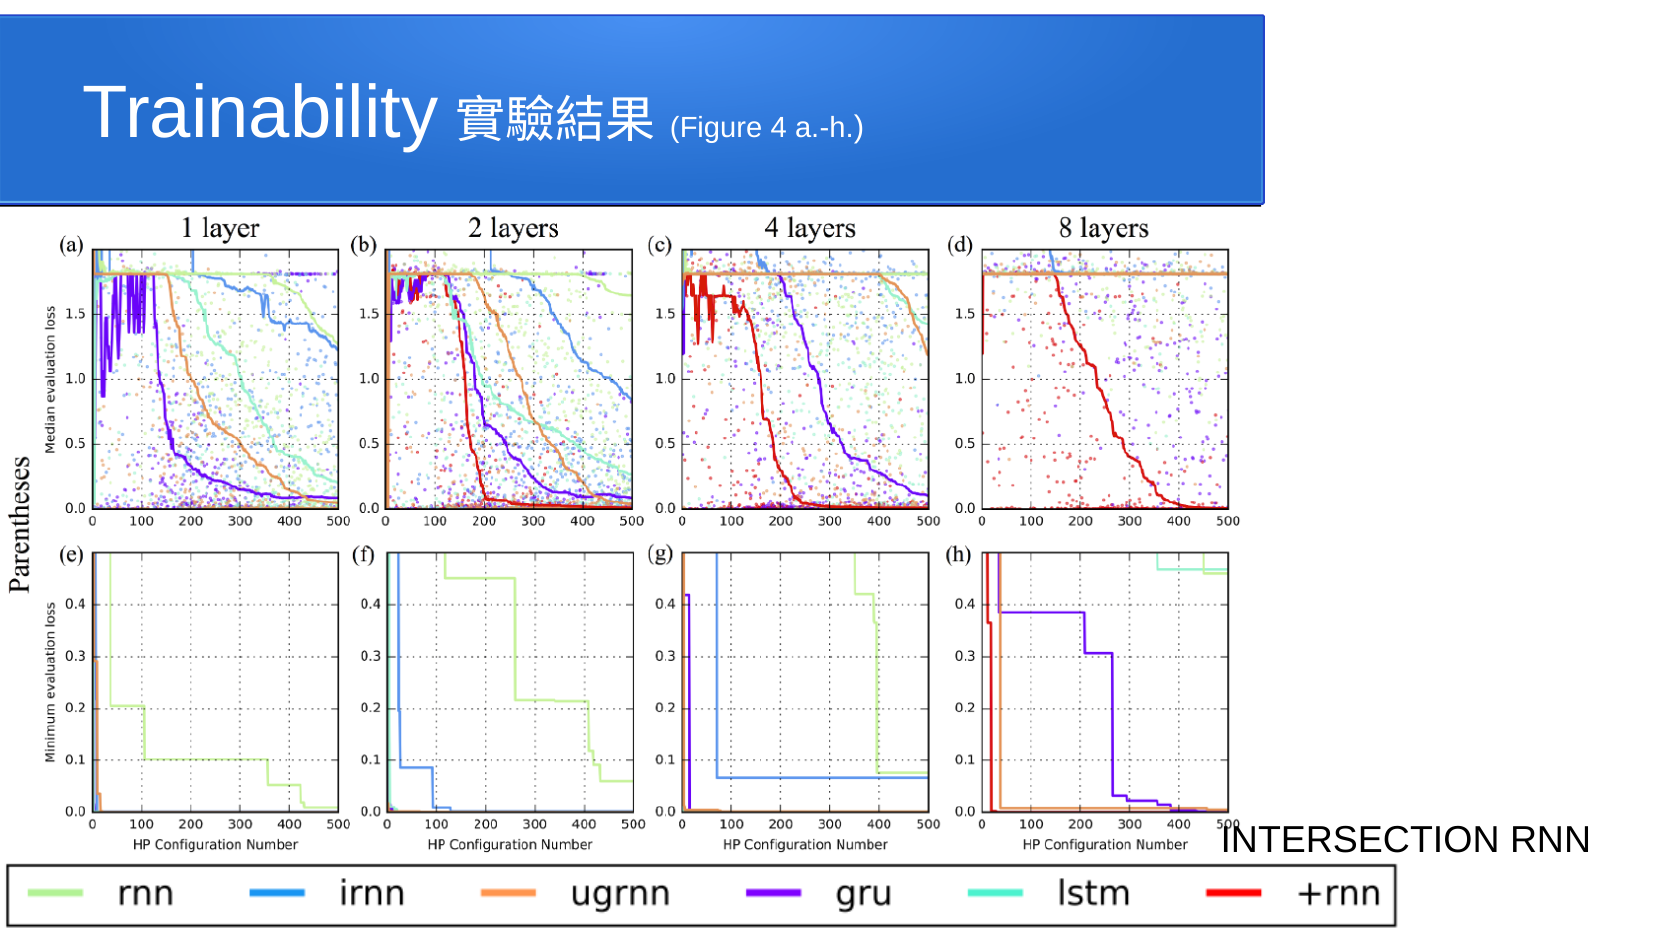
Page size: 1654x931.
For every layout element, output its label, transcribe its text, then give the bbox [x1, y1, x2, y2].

picture [0, 212, 1252, 856]
title Trainability實驗結果(Figure 4 a.-h.) [82, 35, 1235, 189]
picture [0, 857, 1406, 931]
text_box INTERSECTION RNN [1205, 811, 1607, 869]
